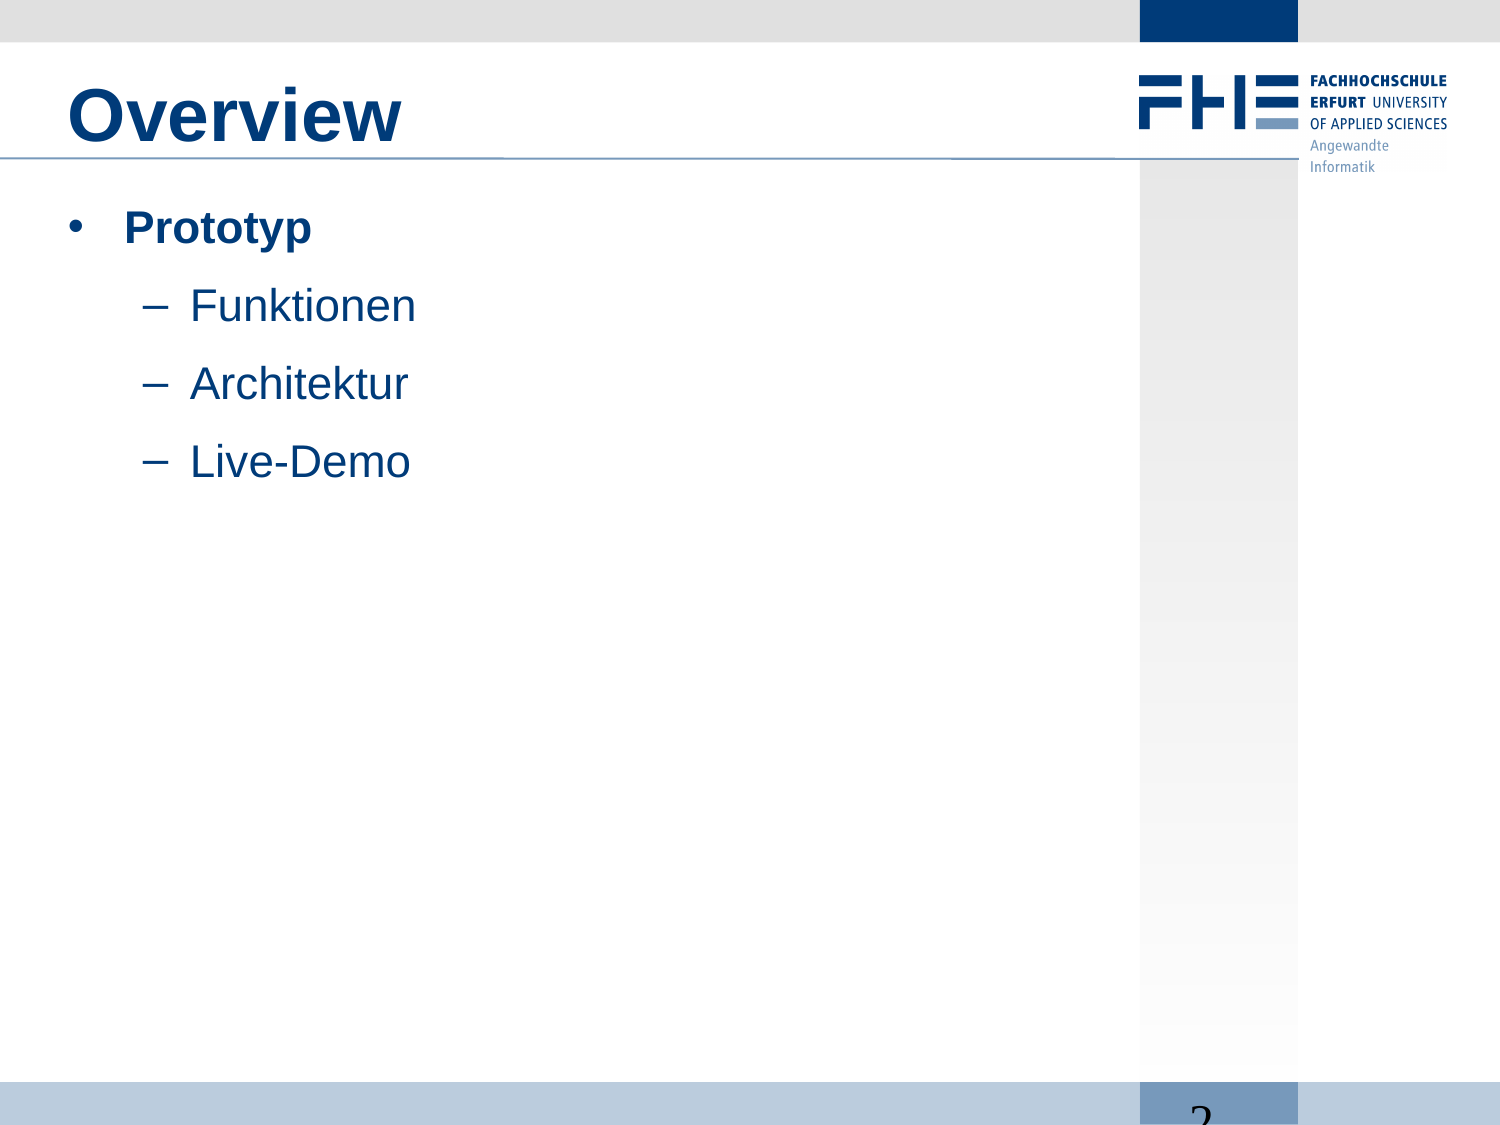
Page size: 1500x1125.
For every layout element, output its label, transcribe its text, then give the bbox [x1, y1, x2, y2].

picture [1139, 75, 1447, 172]
list Prototyp Funktionen Architektur Live-Demo [53, 190, 1500, 1100]
title Overview [53, 58, 1140, 142]
